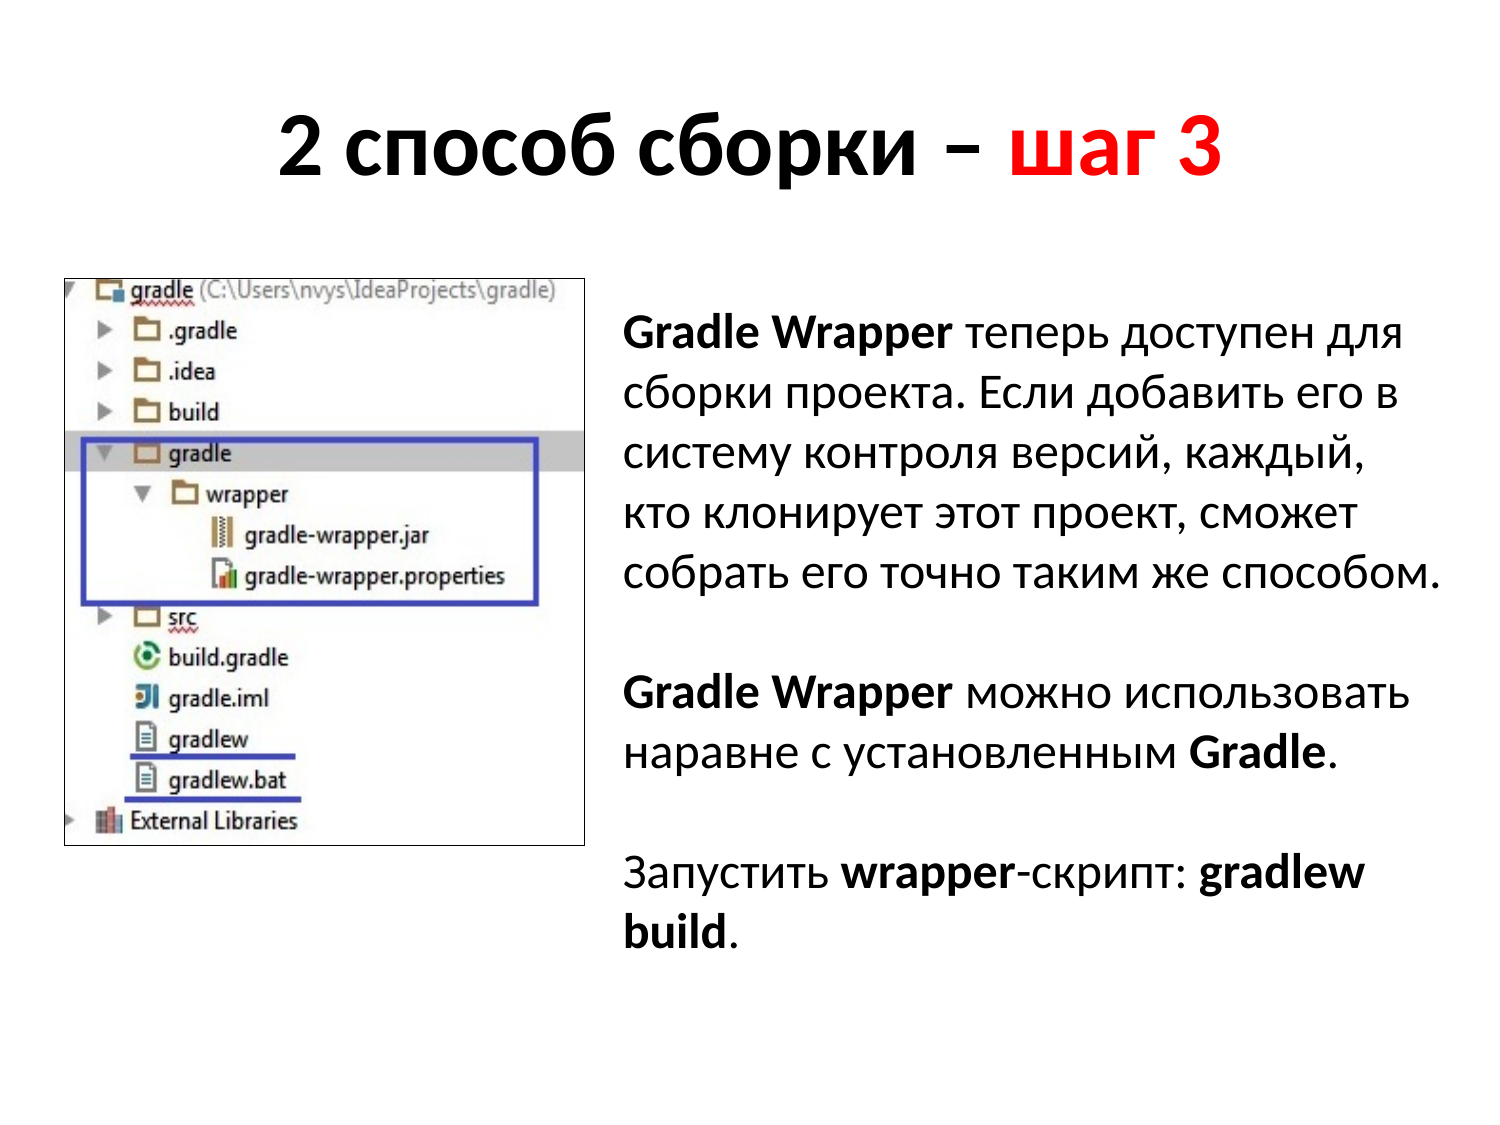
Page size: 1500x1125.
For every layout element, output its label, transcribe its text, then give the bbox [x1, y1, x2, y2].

text_box Gradle Wrapper теперь доступен для сборки проекта. Если добавить его в систему контроля версий, каждый, кто клонирует этот проект, сможет собрать его точно таким же способом. Gradle Wrapper можно использовать наравне с установленным Gradle. Запустить wrapper-скрипт: gradlew build. [608, 290, 1459, 966]
picture [64, 278, 585, 846]
title 2 способ сборки – шаг 3 [75, 45, 1425, 233]
